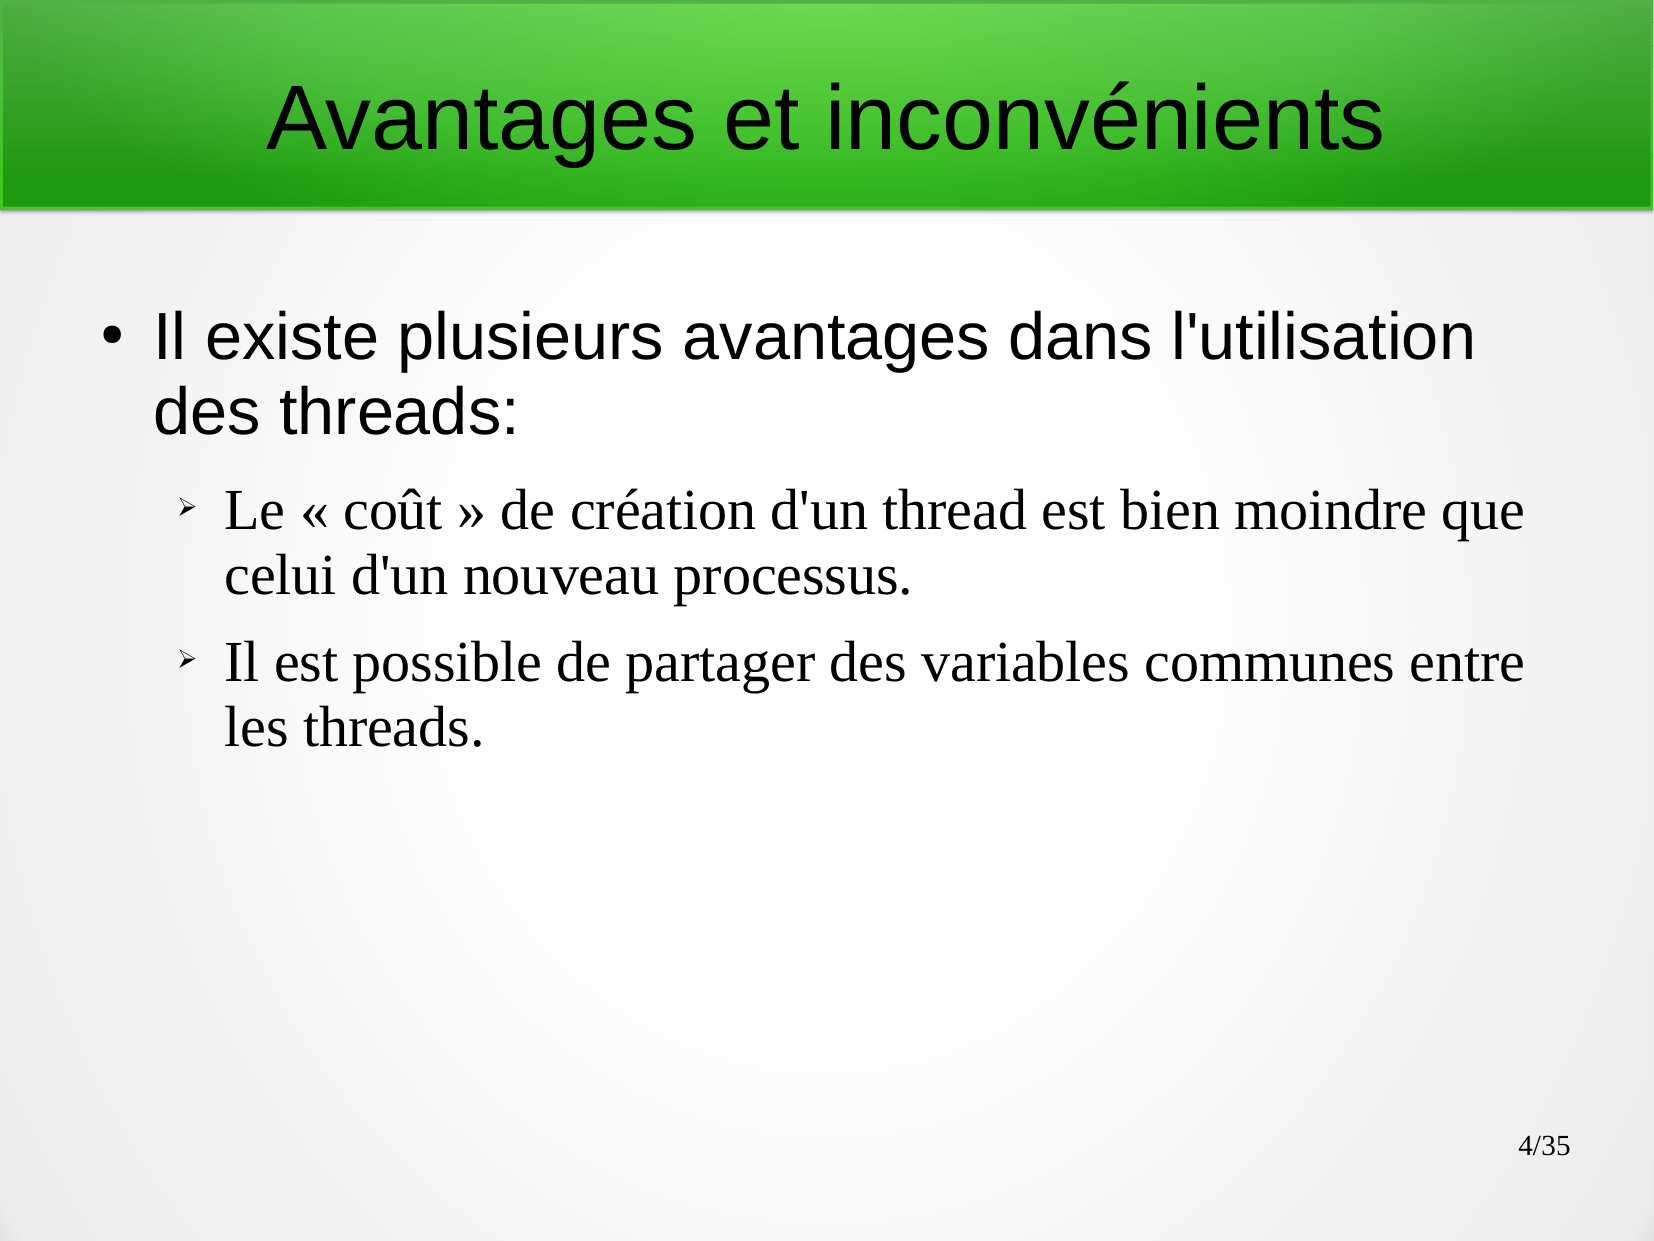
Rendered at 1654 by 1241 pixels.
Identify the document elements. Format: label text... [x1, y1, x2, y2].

list Il existe plusieurs avantages dans l'utilisation des threads: Le « coût » de création d'un thread est bien moindre que celui d'un nouveau processus. Il est possible de partager des variables communes entre les threads. [82, 299, 1571, 1019]
title Avantages et inconvénients [82, 47, 1571, 189]
